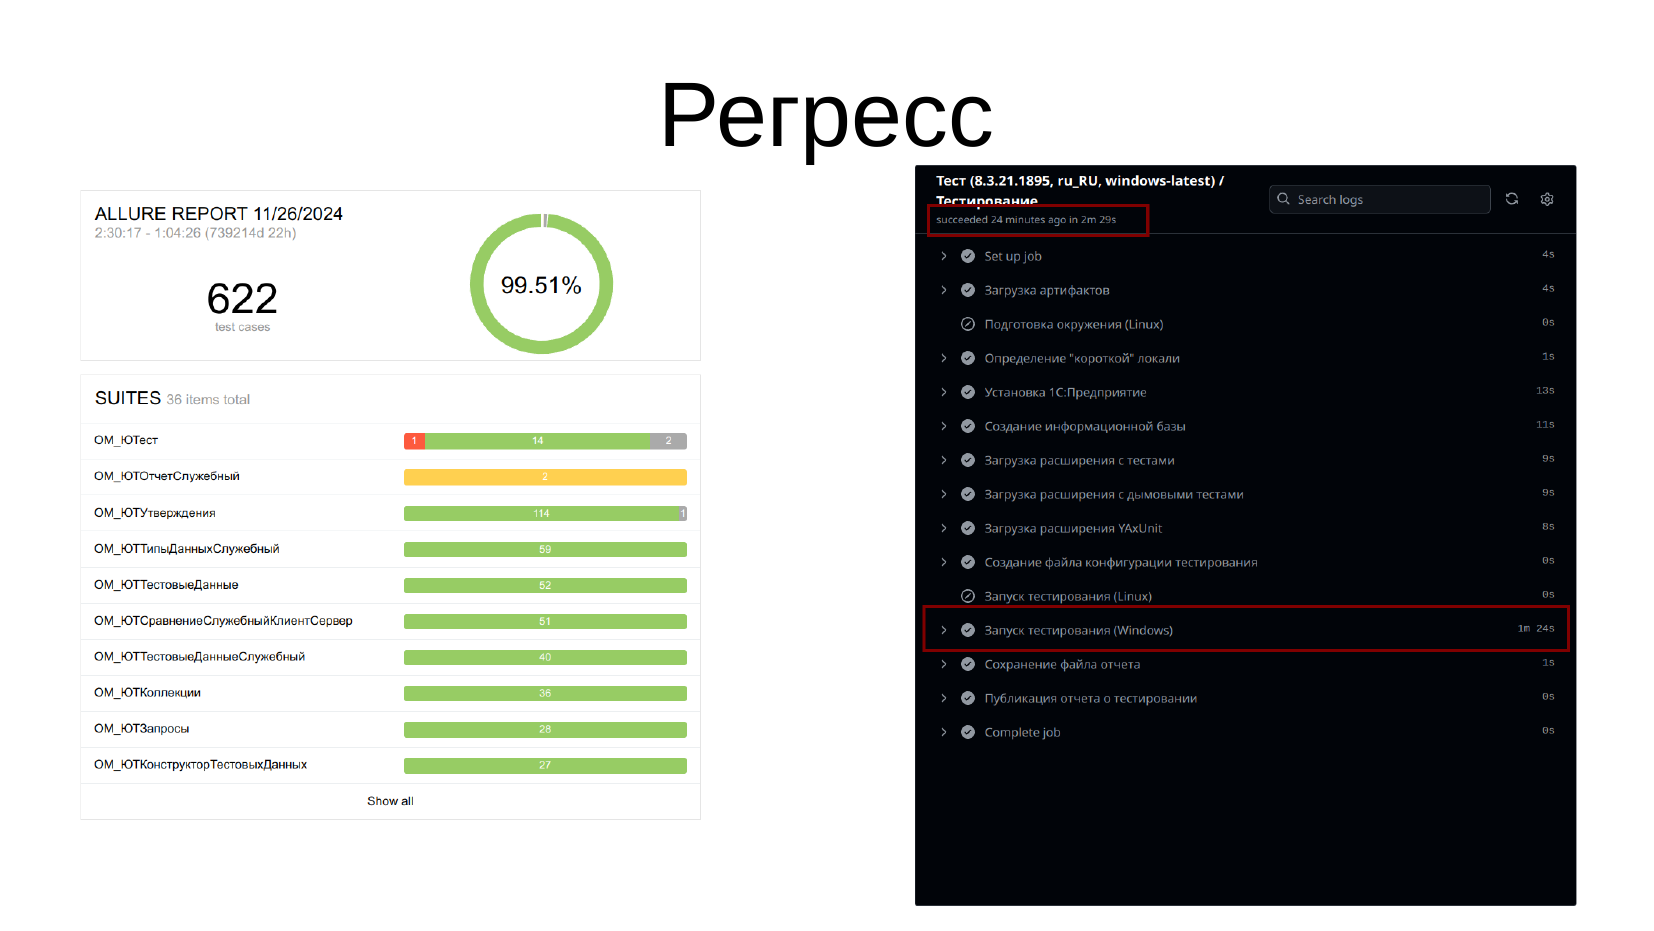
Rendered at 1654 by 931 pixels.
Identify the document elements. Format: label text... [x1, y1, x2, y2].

title Регресс [82, 37, 1571, 193]
picture [909, 158, 1583, 910]
picture [70, 179, 709, 827]
